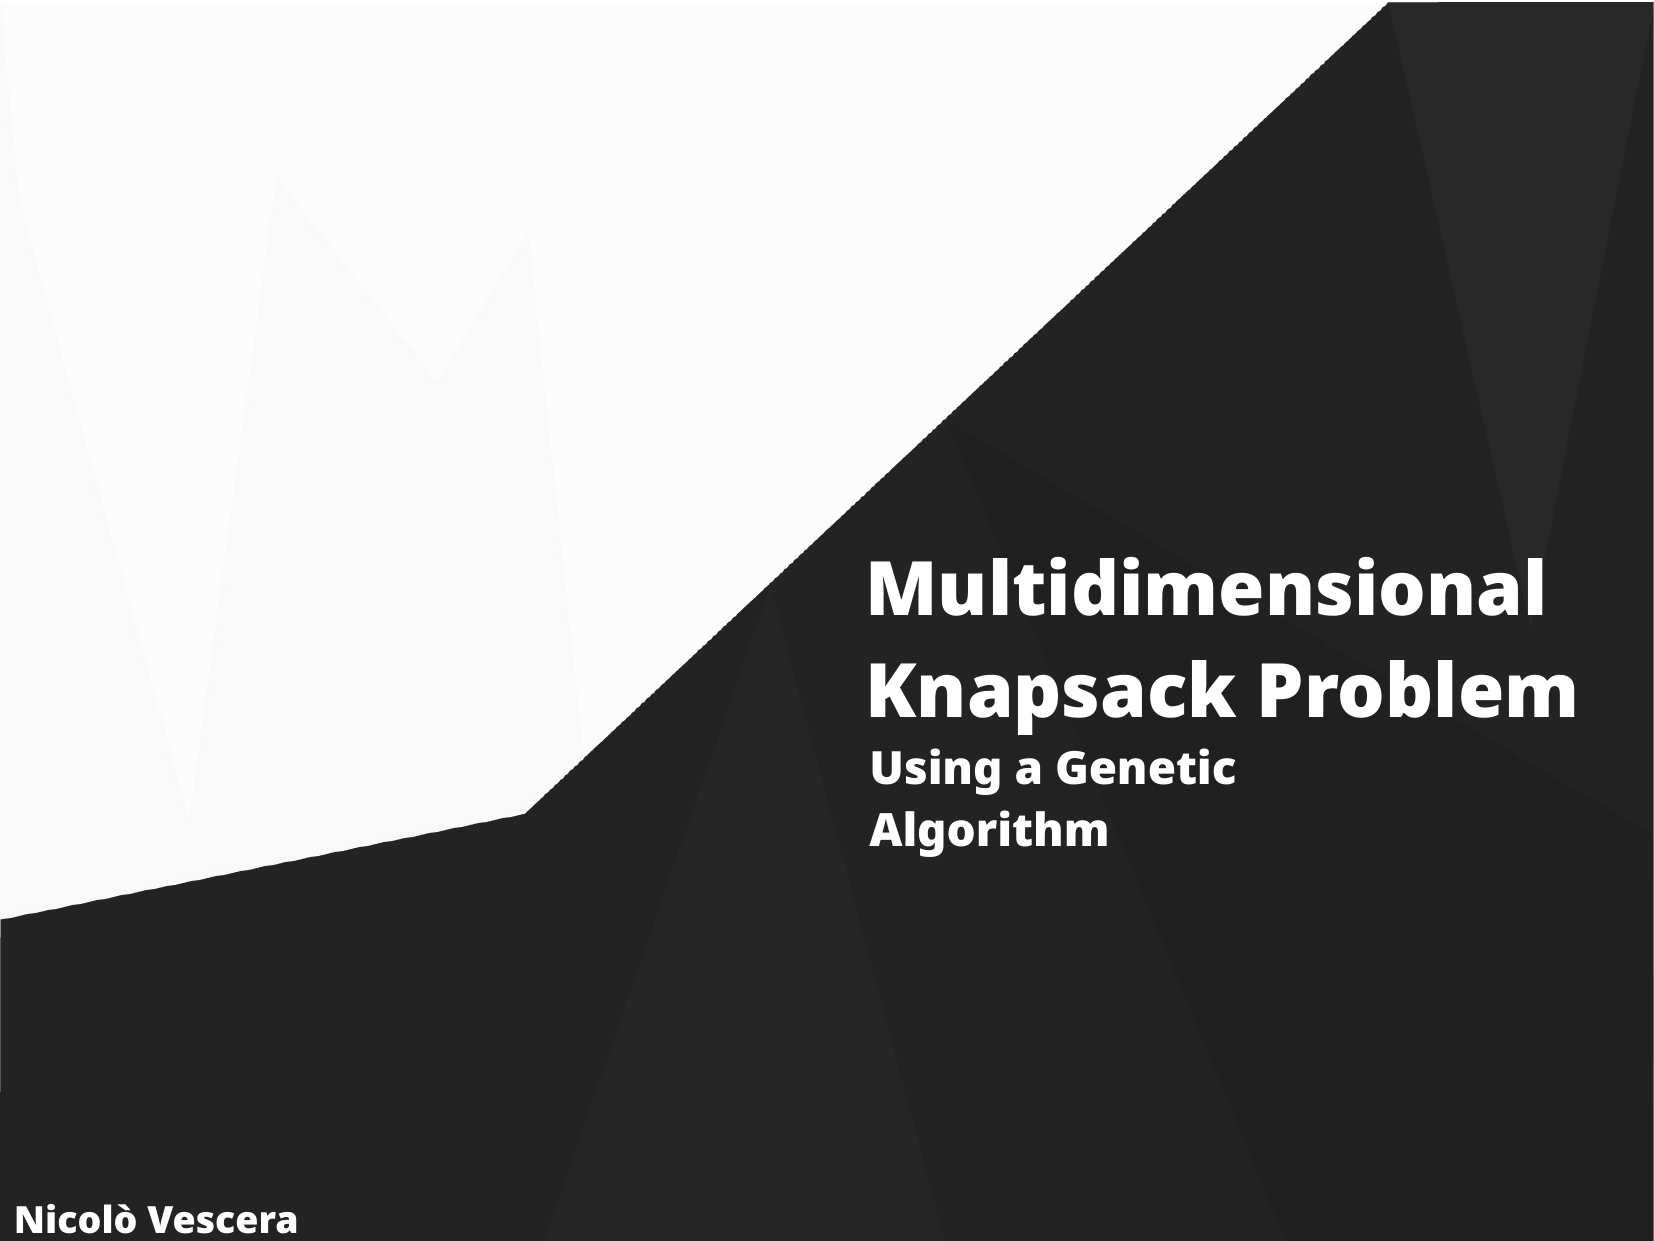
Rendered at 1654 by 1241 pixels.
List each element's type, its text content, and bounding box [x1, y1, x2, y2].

subtitle Using a Genetic Algorithm [869, 741, 1477, 854]
picture [0, 2, 1654, 1241]
text_box Nicolò Vescera [13, 1199, 502, 1238]
title Multidimensional Knapsack Problem [865, 561, 1613, 712]
